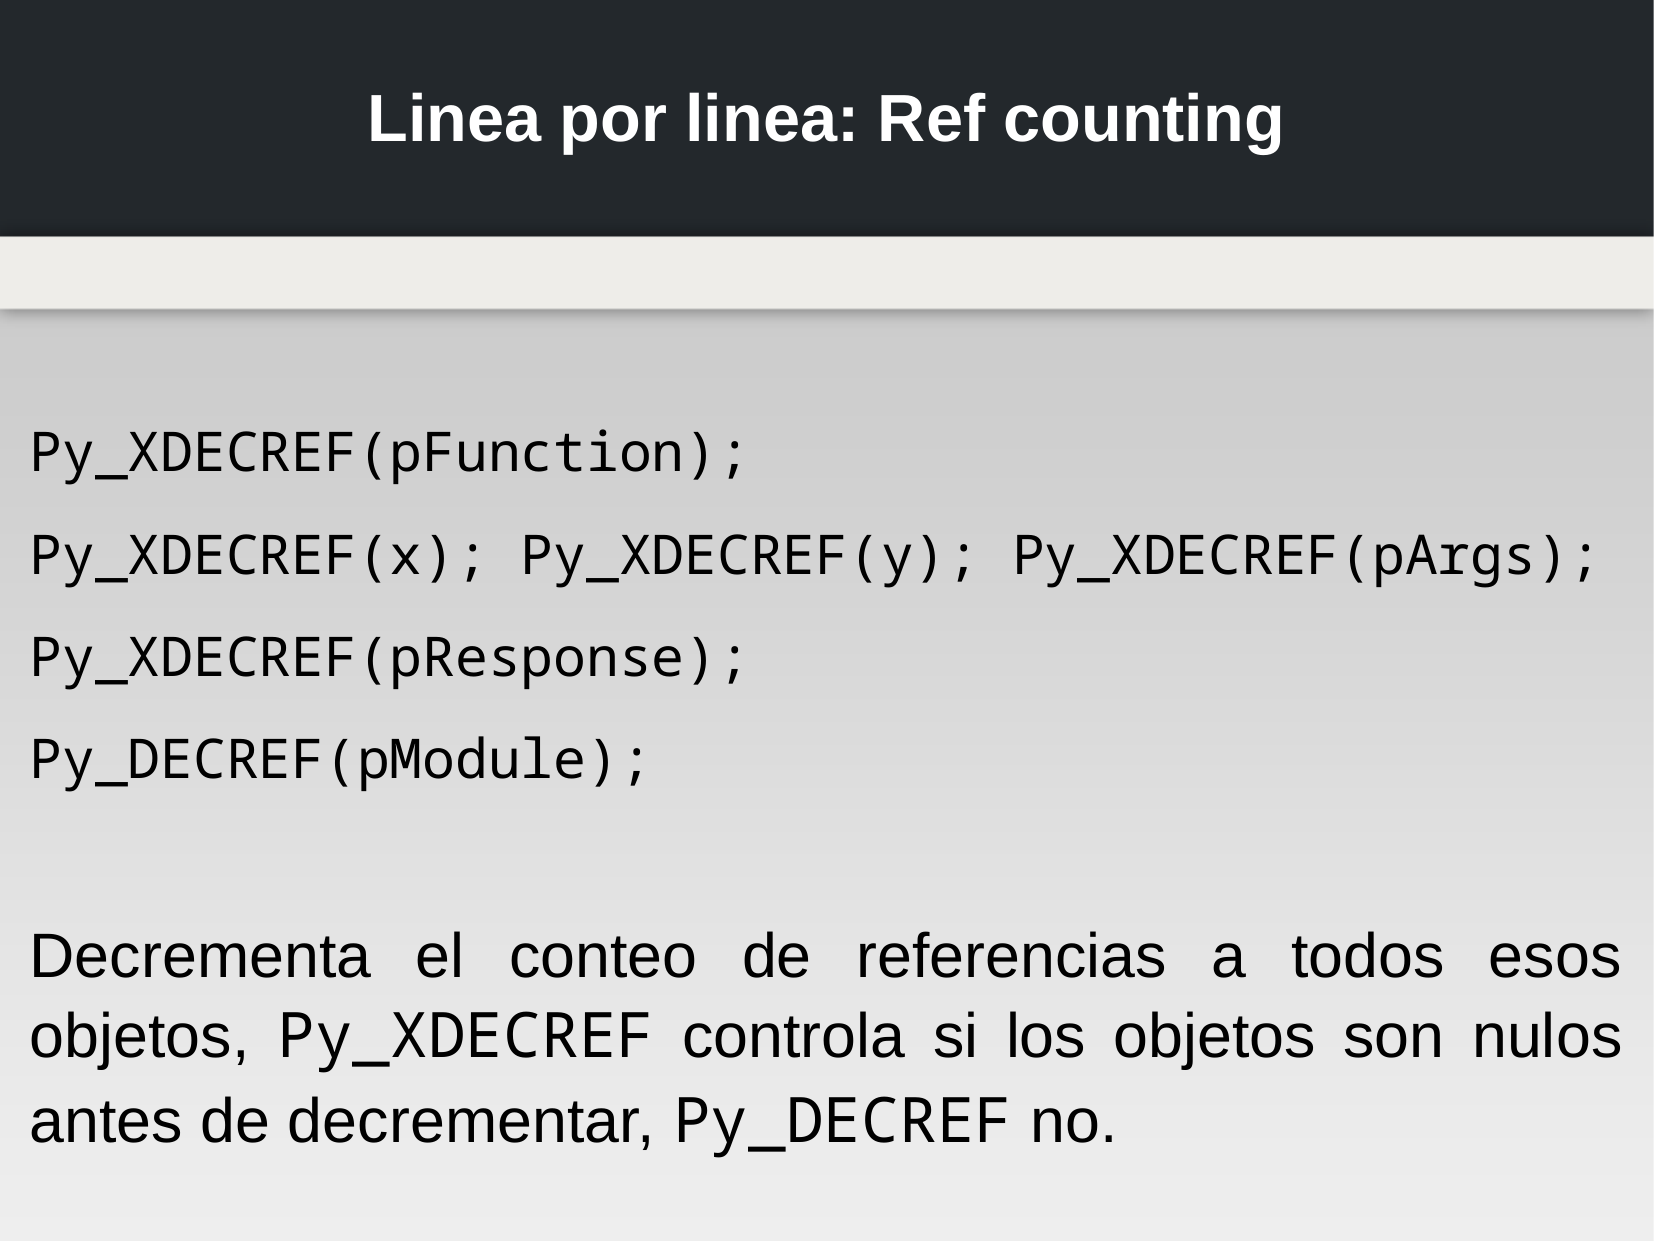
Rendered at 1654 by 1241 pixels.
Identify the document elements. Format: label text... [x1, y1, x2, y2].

title Linea por linea: Ref counting [0, 0, 1654, 237]
list Py_XDECREF(pFunction); Py_XDECREF(x); Py_XDECREF(y); Py_XDECREF(pArgs); Py_XDECREF(pResponse); Py_DECREF(pModule); Decrementa el conteo de referencias a todos esos objetos, Py_XDECREF controla si los objetos son nulos antes de decrementar, Py_DECREF no. [29, 413, 1625, 1182]
picture [0, 237, 1654, 1241]
